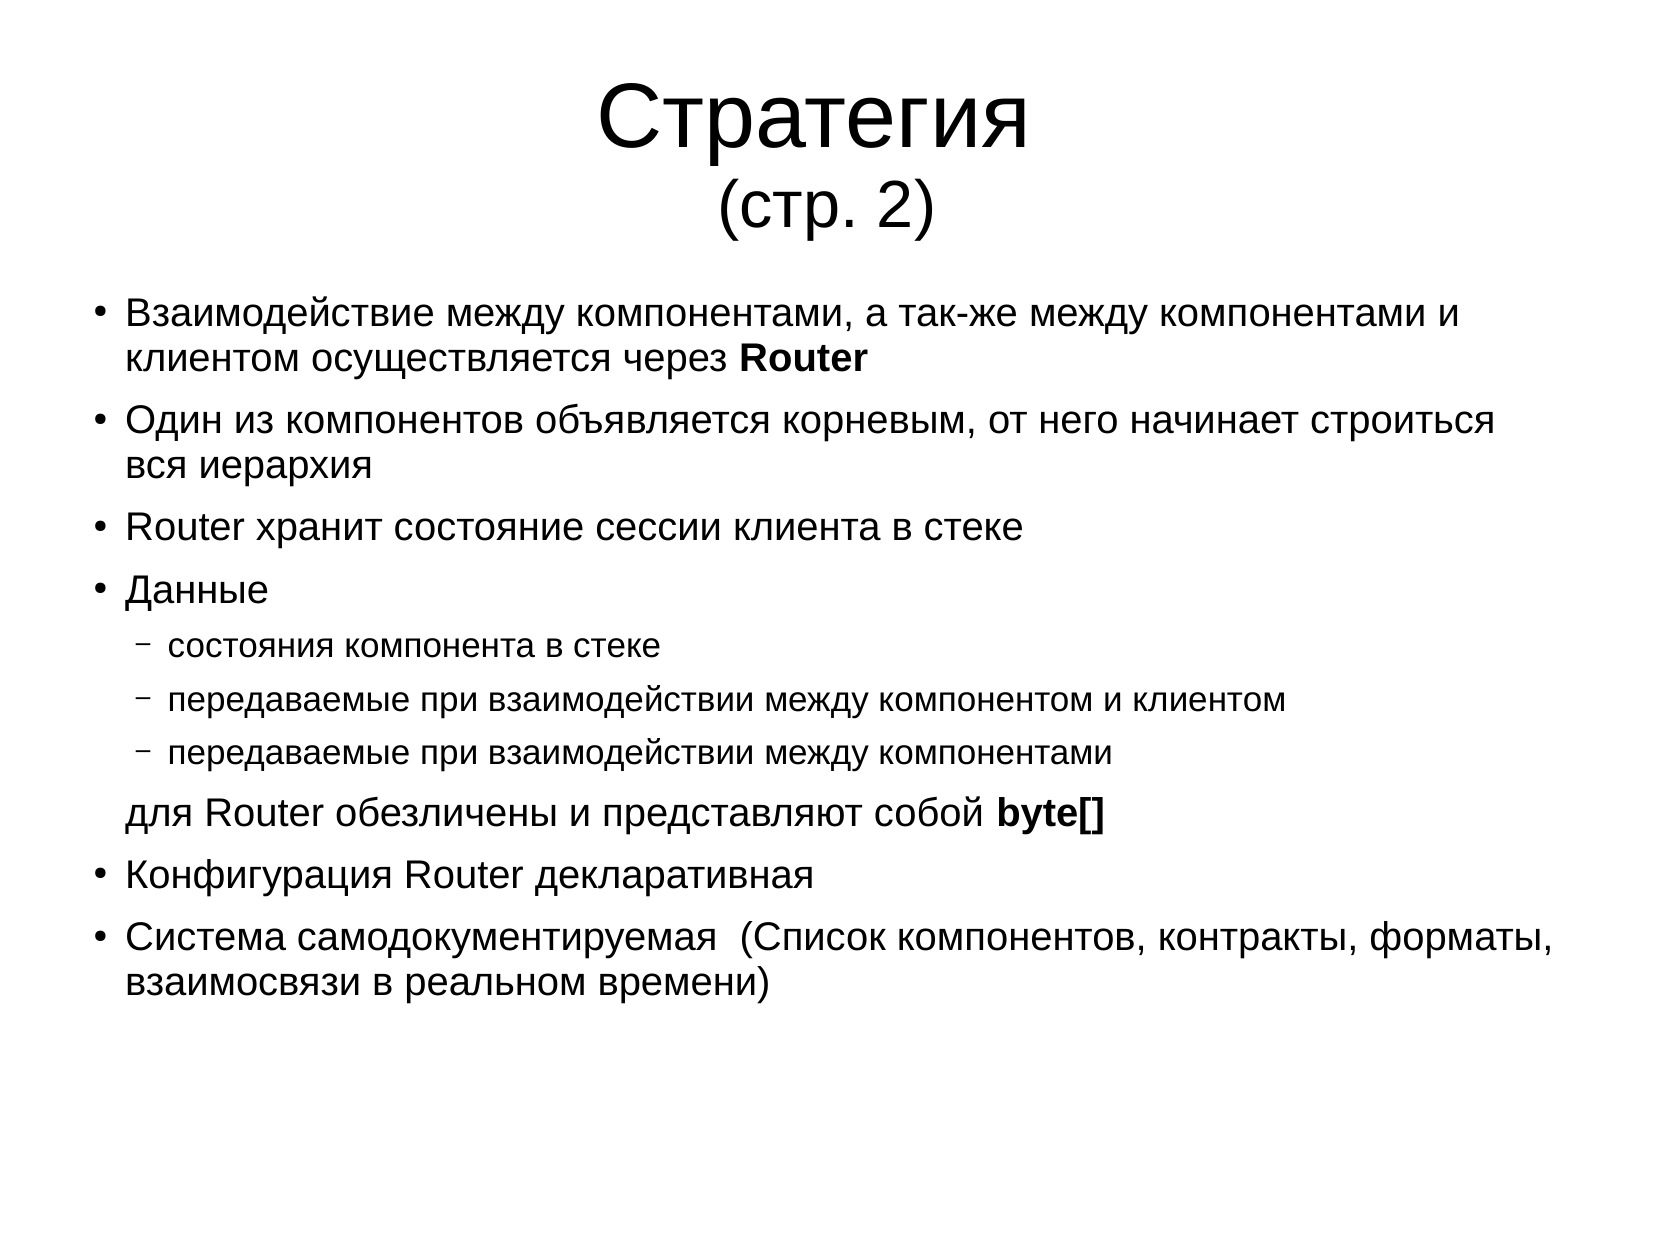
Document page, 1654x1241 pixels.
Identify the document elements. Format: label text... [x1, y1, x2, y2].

list Взаимодействие между компонентами, а так-же между компонентами и клиентом осуществляется через Router Один из компонентов объявляется корневым, от него начинает строиться вся иерархия Router хранит состояние сессии клиента в стеке Данные состояния компонента в стеке передаваемые при взаимодействии между компонентом и клиентом передаваемые при взаимодействии между компонентами для Router обезличены и представляют собой byte[] Конфигурация Router декларативная Система самодокументируемая (Список компонентов, контракты, форматы, взаимосвязи в реальном времени) [82, 290, 1571, 1010]
title Стратегия (стр. 2) [82, 49, 1571, 257]
